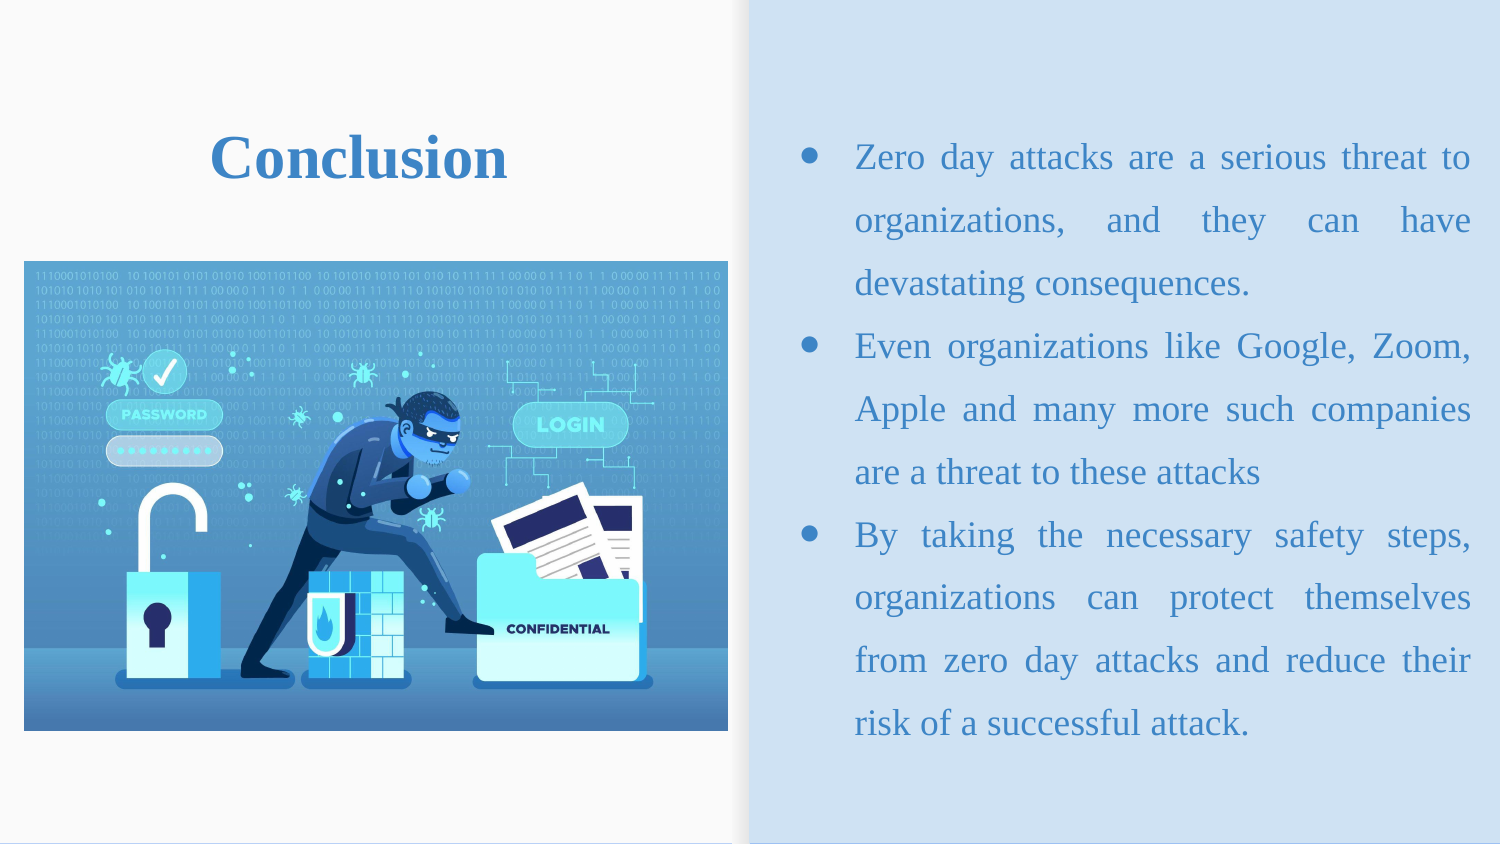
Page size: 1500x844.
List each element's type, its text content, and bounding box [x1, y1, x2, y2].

title Conclusion [194, 31, 749, 275]
picture [24, 261, 728, 731]
list Zero day attacks are a serious threat to organizations, and they can have devastating consequences. Even organizations like Google, Zoom, Apple and many more such companies are a threat to these attacks By taking the necessary safety steps, organizations can protect themselves from zero day attacks and reduce their risk of a successful attack. [764, 145, 1488, 752]
text_box [749, 0, 1500, 844]
